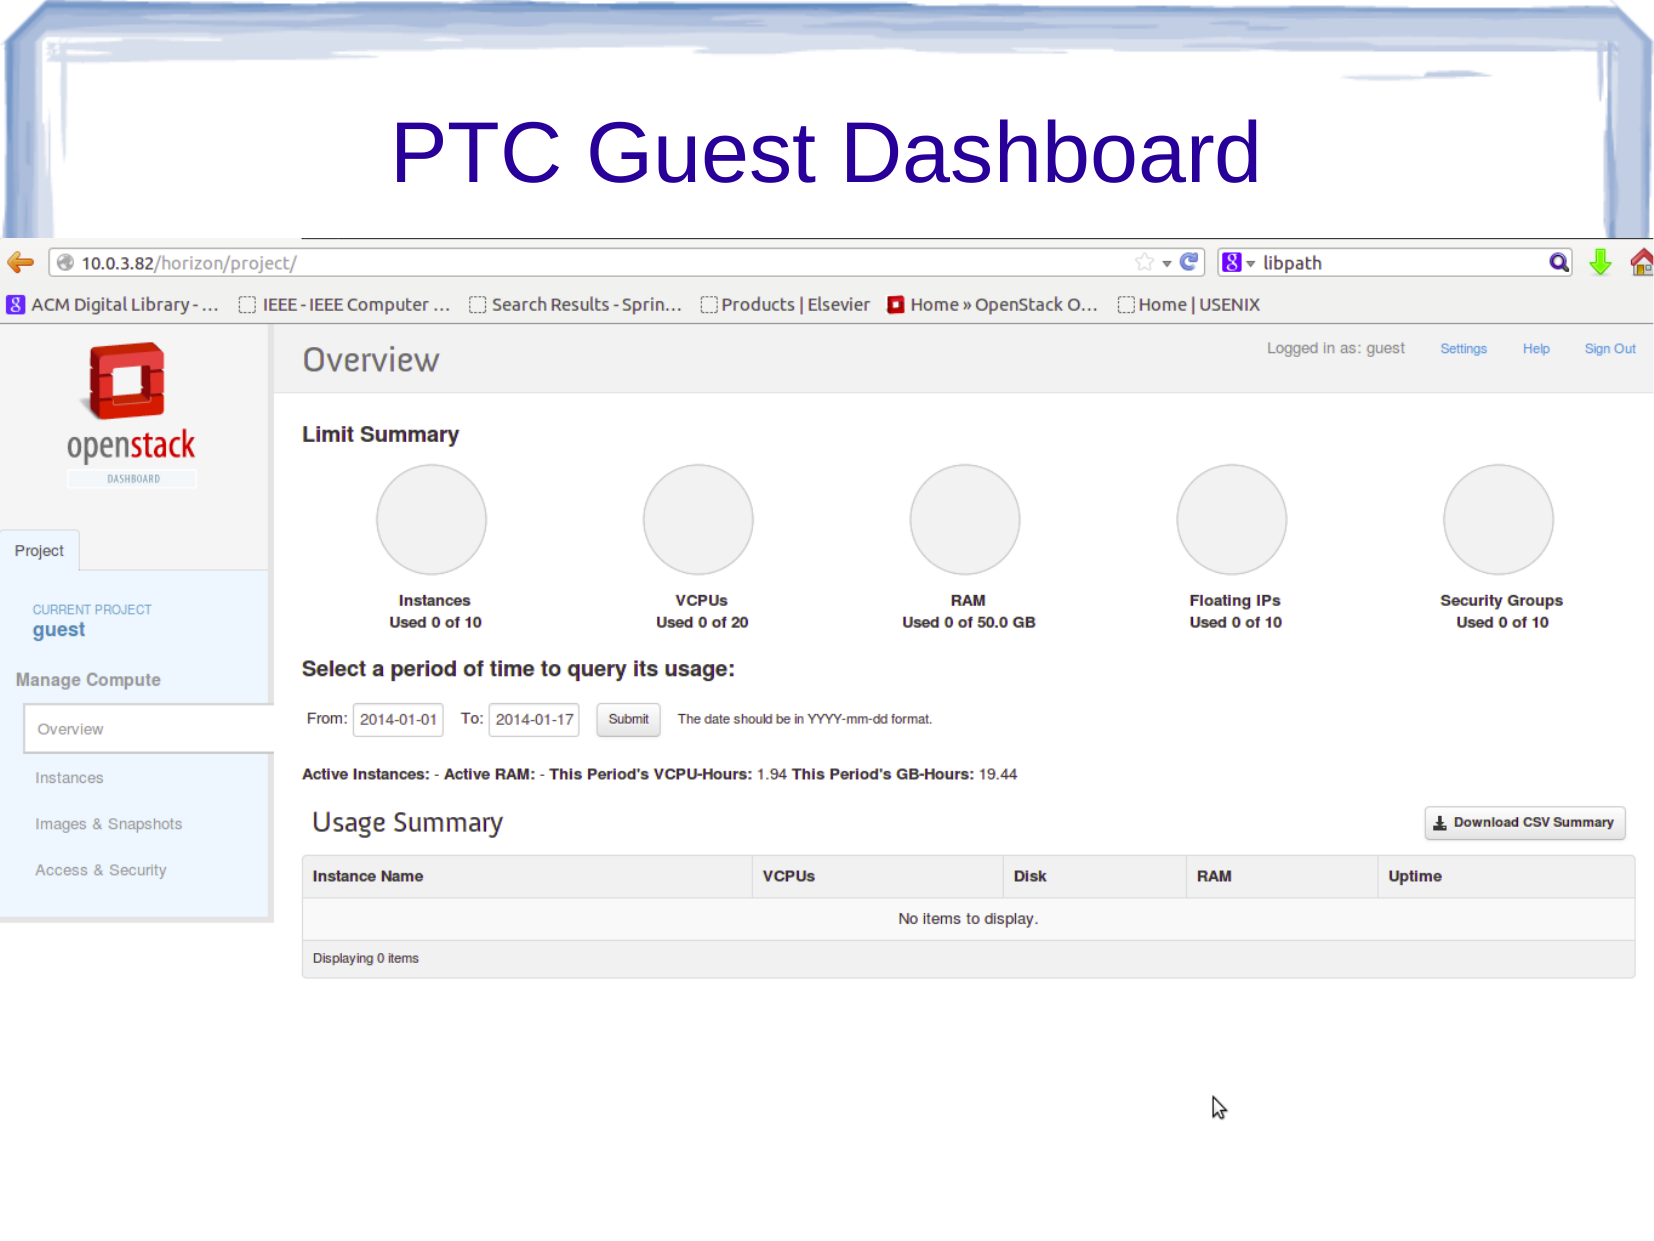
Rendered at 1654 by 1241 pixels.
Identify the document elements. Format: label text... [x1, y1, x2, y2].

picture [0, 0, 1654, 1241]
title PTC Guest Dashboard [82, 49, 1571, 238]
